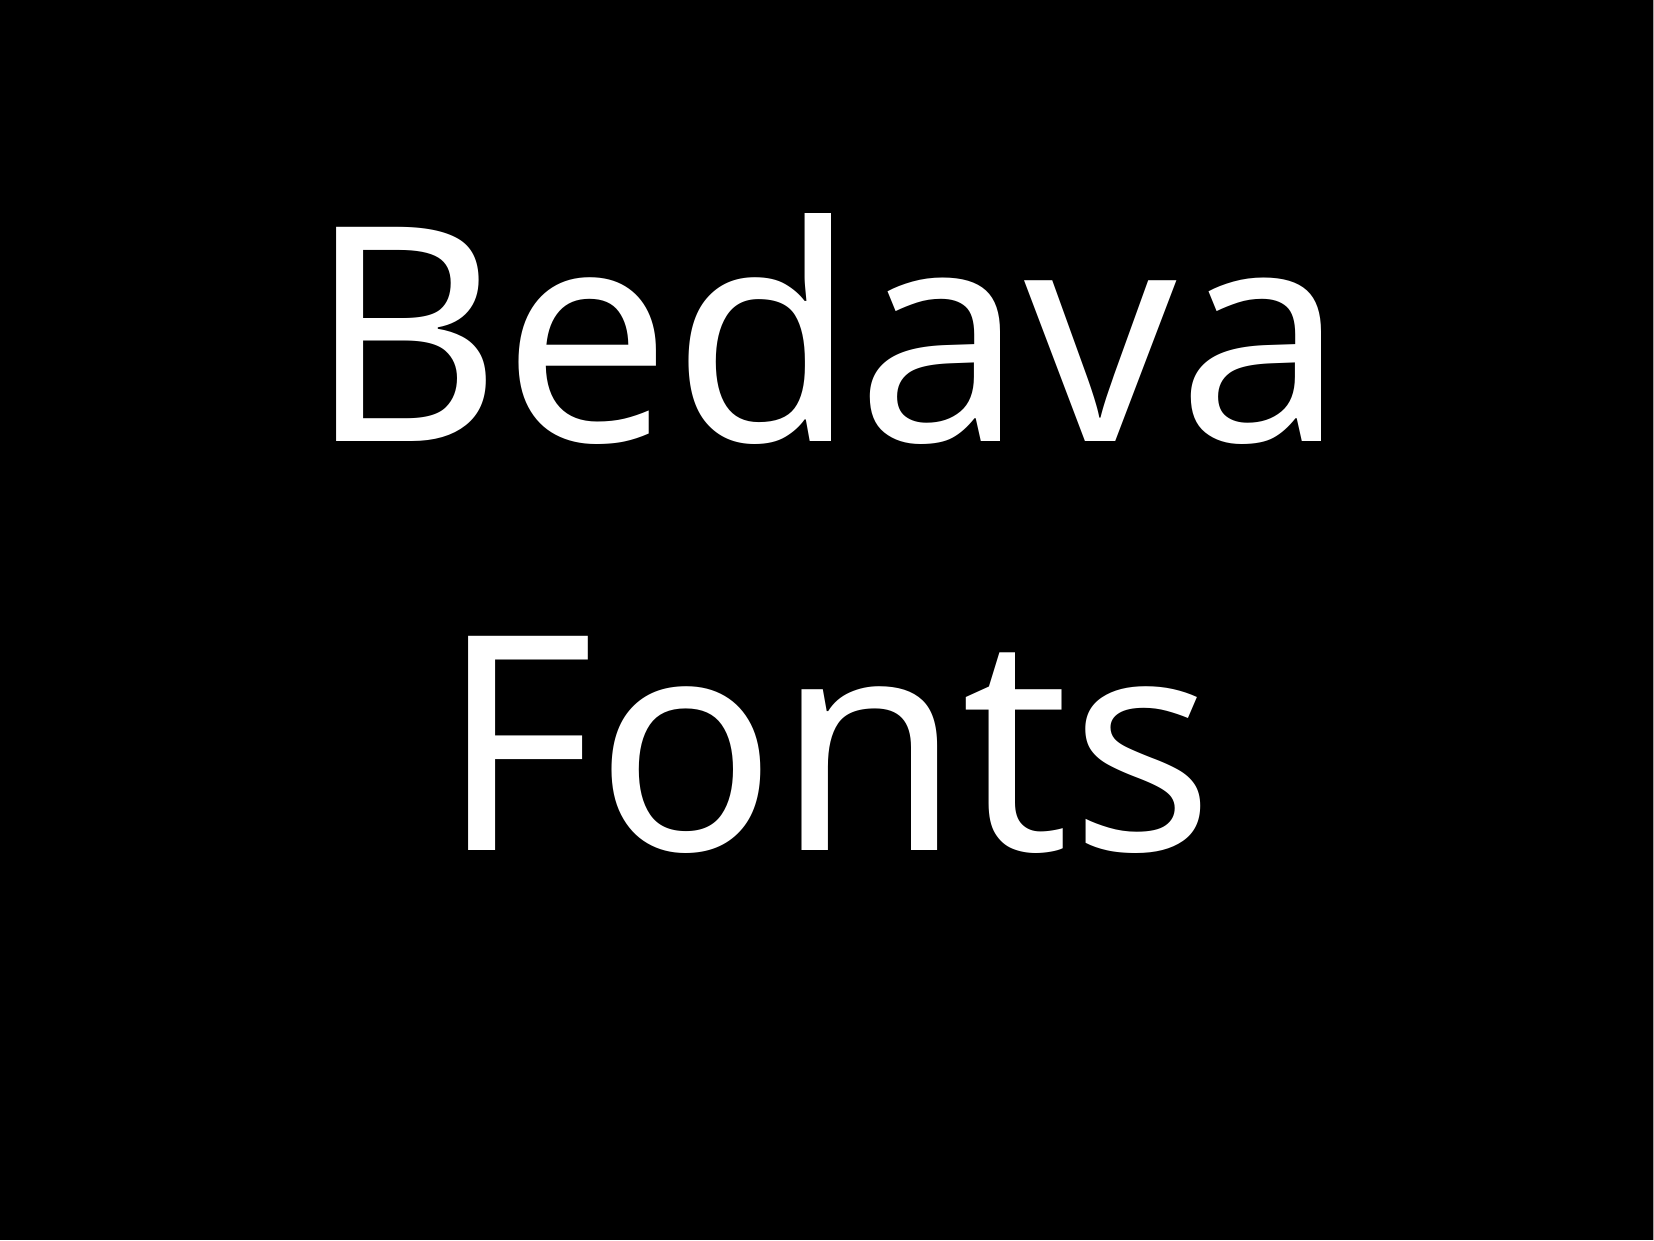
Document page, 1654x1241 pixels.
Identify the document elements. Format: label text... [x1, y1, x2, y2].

subtitle Bedava Fonts [82, 49, 1571, 1010]
